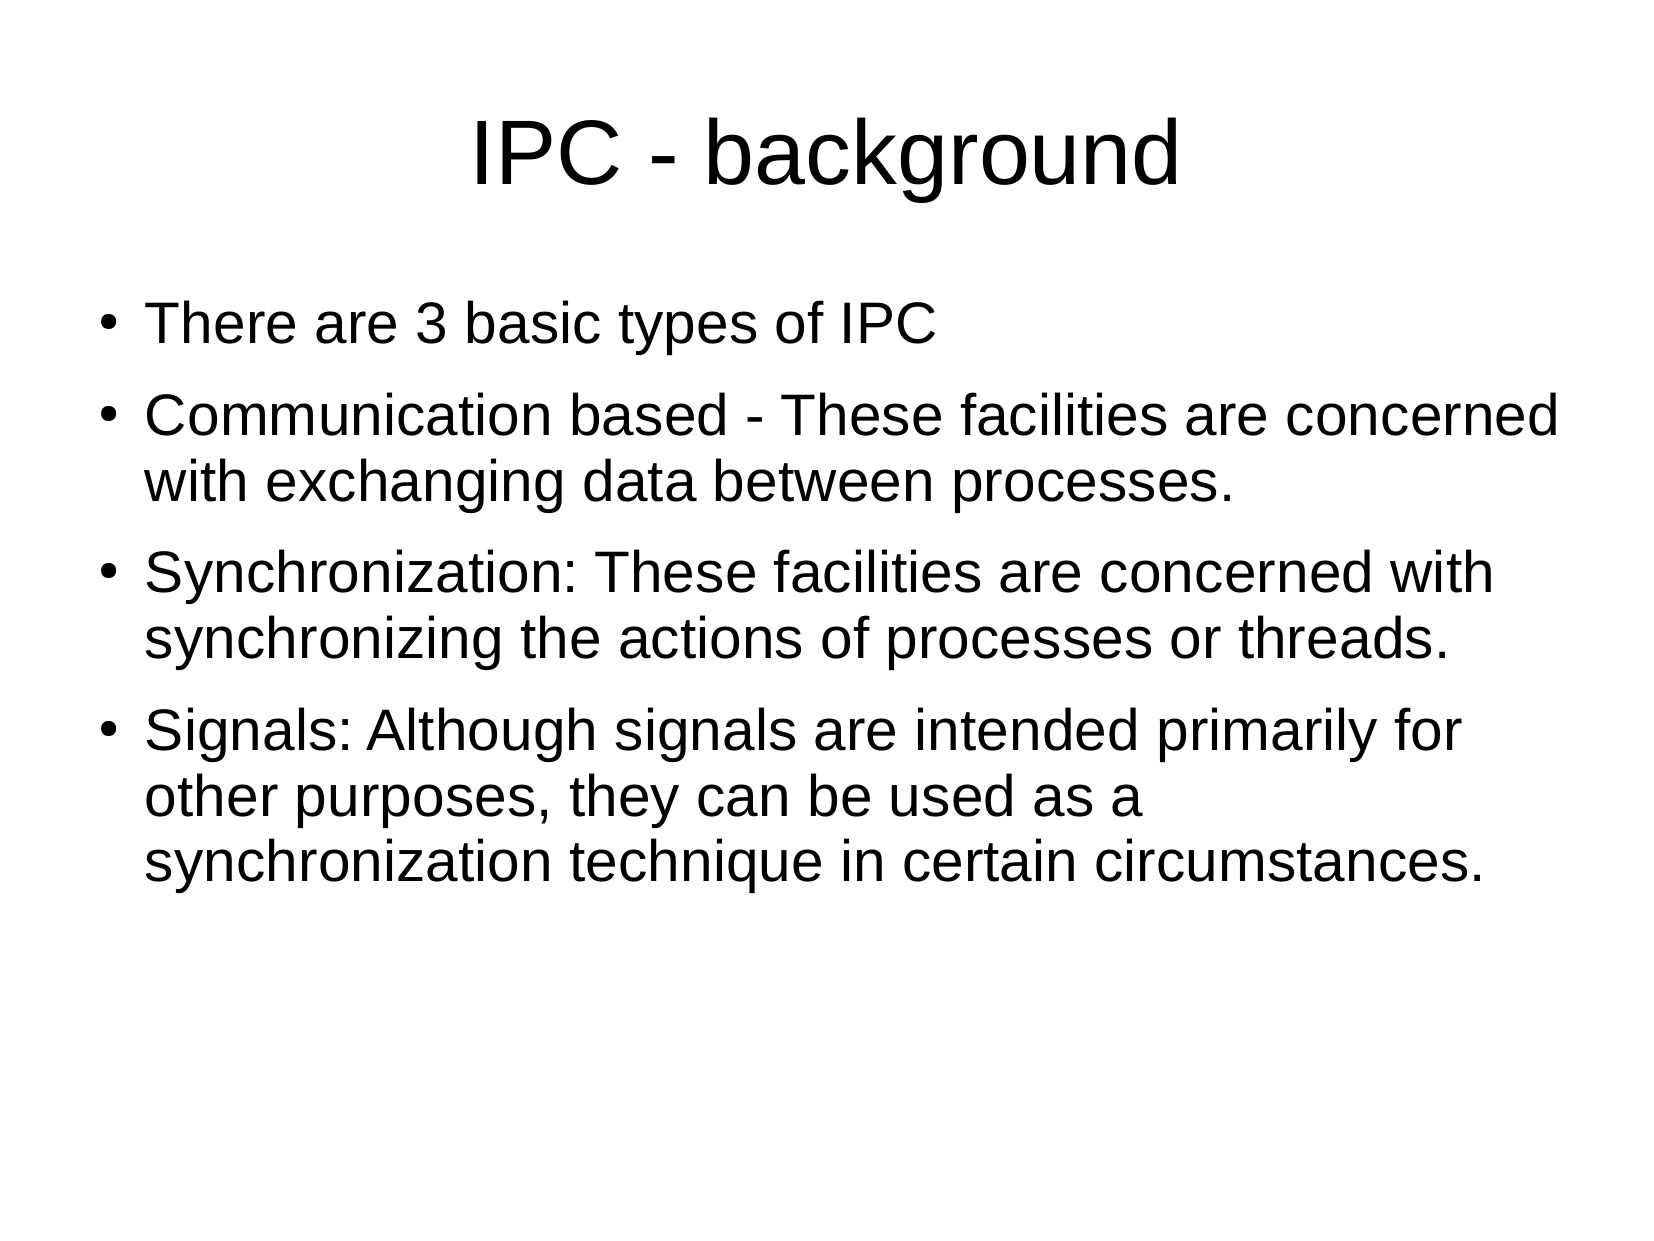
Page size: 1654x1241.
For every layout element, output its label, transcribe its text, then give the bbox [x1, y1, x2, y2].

list There are 3 basic types of IPC Communication based - These facilities are concerned with exchanging data between processes. Synchronization: These facilities are concerned with synchronizing the actions of processes or threads. Signals: Although signals are intended primarily for other purposes, they can be used as a synchronization technique in certain circumstances. [82, 290, 1571, 1010]
title IPC - background [82, 49, 1571, 257]
